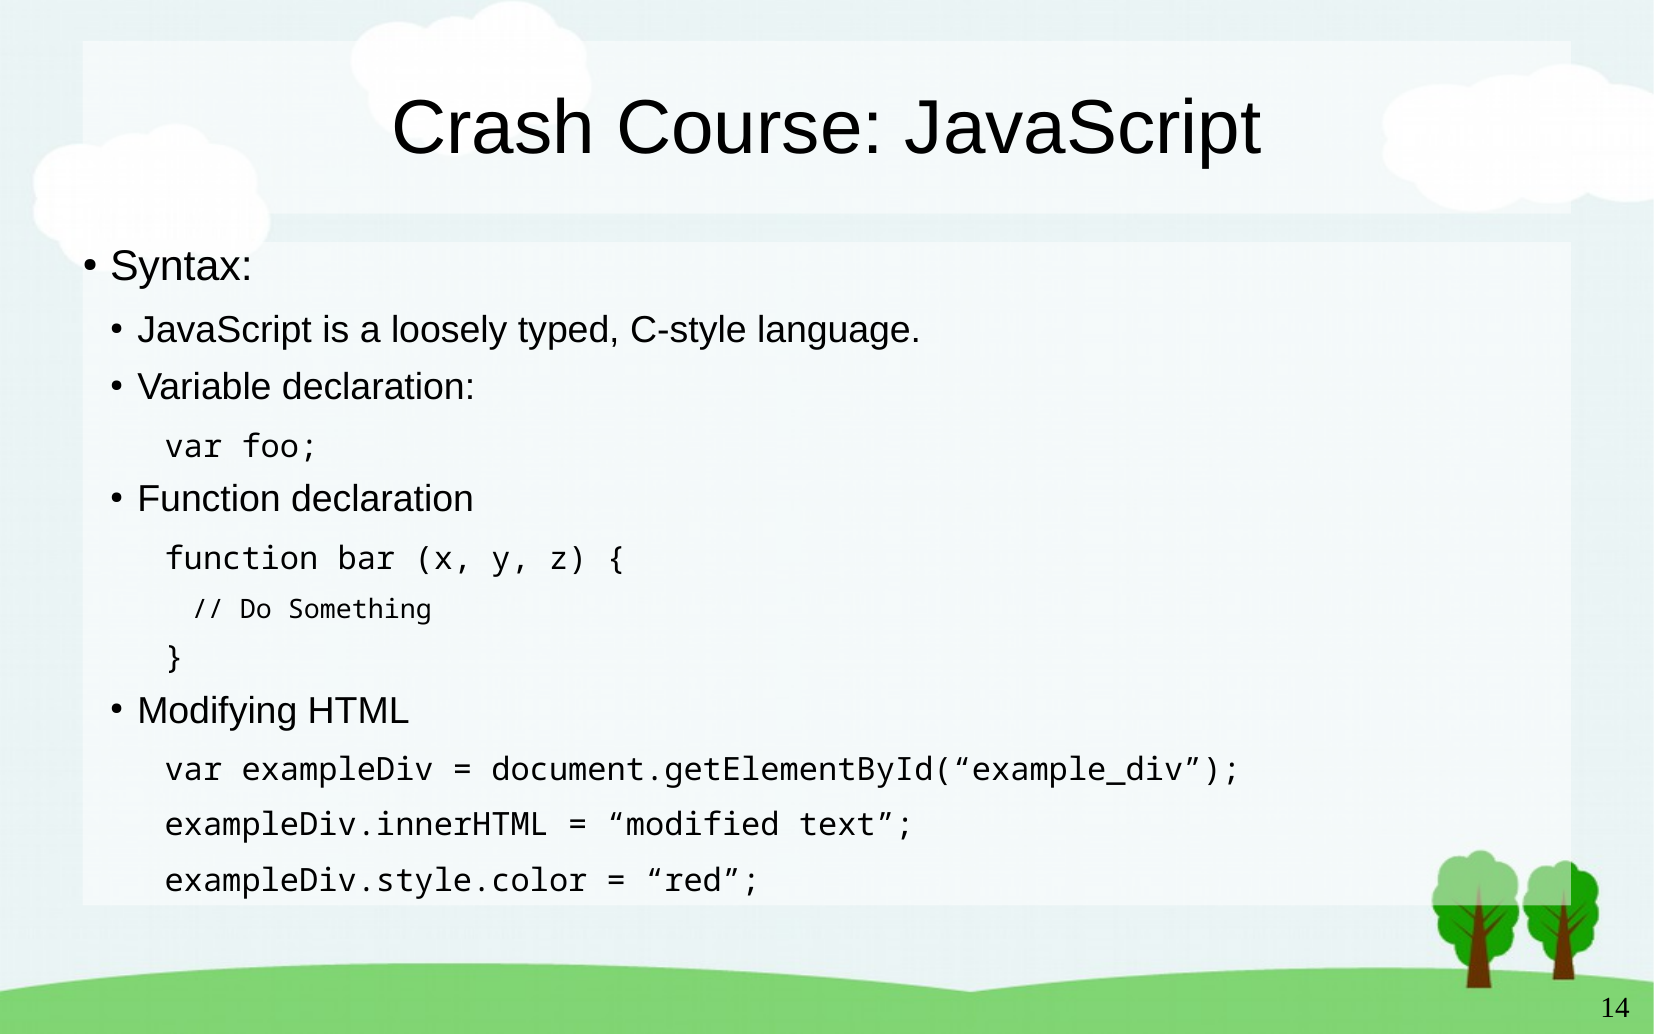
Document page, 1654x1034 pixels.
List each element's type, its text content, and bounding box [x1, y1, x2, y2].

title Crash Course: JavaScript [82, 41, 1571, 214]
list Syntax: JavaScript is a loosely typed, C-style language. Variable declaration: var foo; Function declaration function bar (x, y, z) { // Do Something } Modifying HTML var exampleDiv = document.getElementById(“example_div”); exampleDiv.innerHTML = “modified text”; exampleDiv.style.color = “red”; [82, 241, 1571, 906]
picture [0, 0, 1654, 1034]
